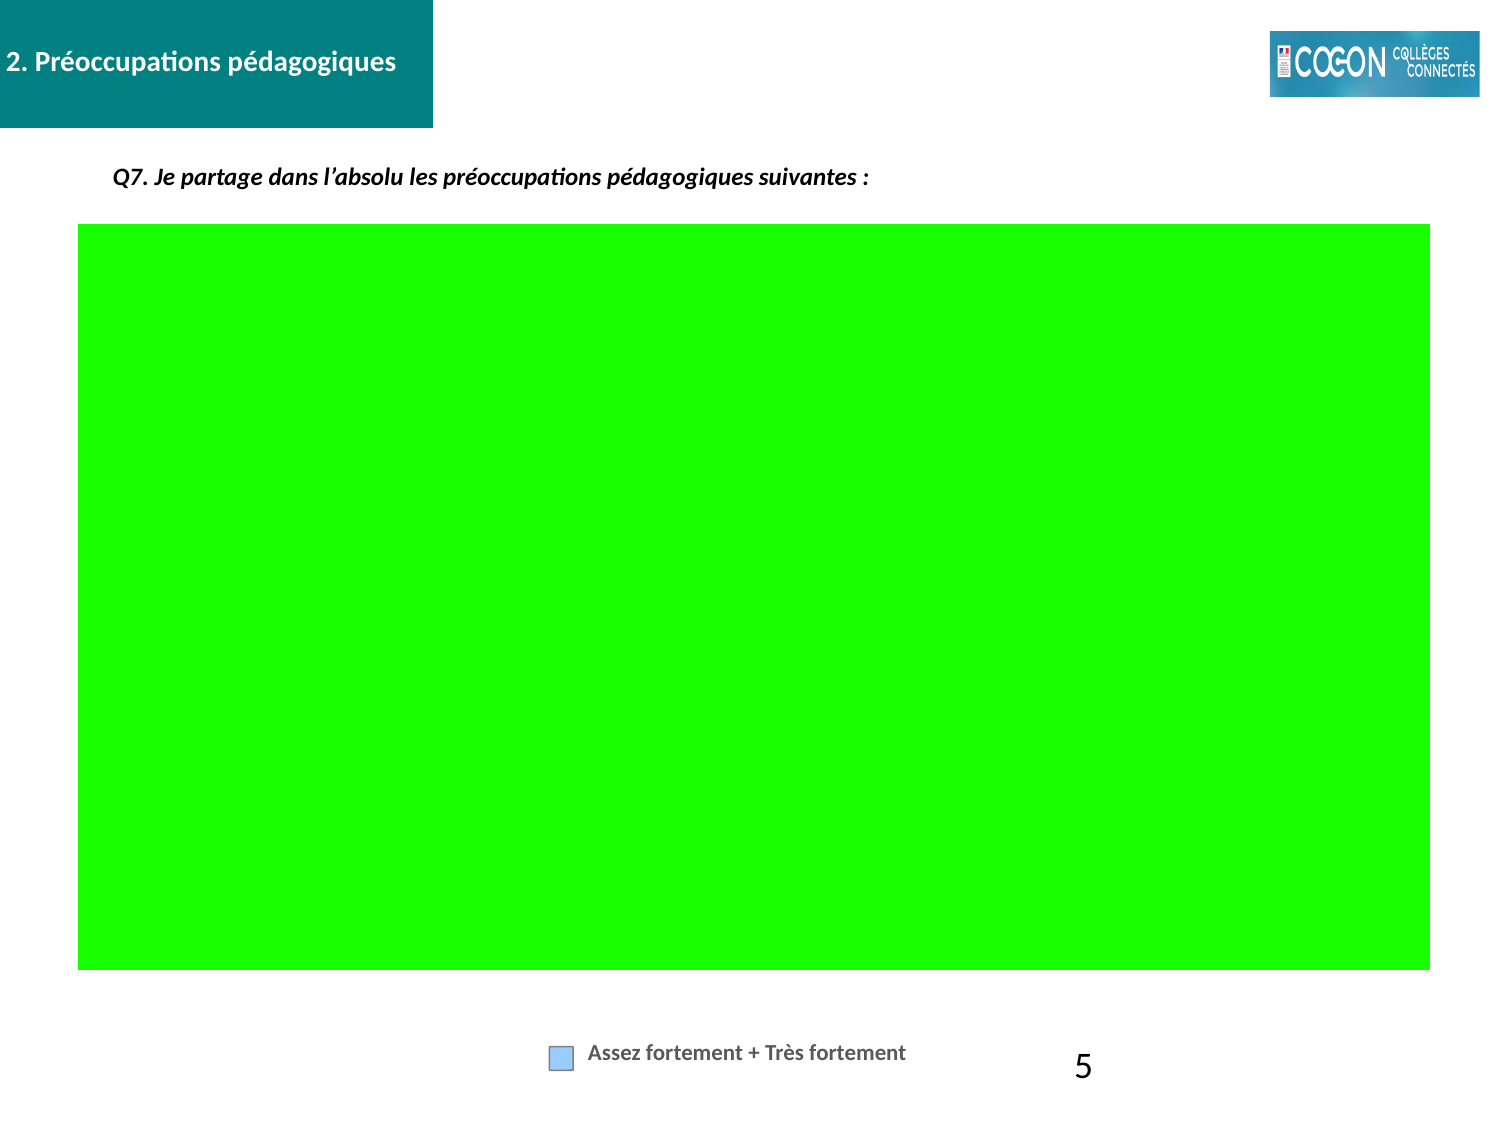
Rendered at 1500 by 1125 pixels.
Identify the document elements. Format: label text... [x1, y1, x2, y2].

picture [78, 224, 1430, 970]
text_box [549, 1046, 573, 1071]
text_box <numéro> [1059, 1042, 1397, 1103]
text_box Q7. Je partage dans l’absolu les préoccupations pédagogiques suivantes : [112, 166, 1407, 206]
text_box 2. Préoccupations pédagogiques [0, 0, 433, 128]
text_box Assez fortement + Très fortement [573, 1034, 1105, 1092]
picture [1269, 31, 1480, 97]
